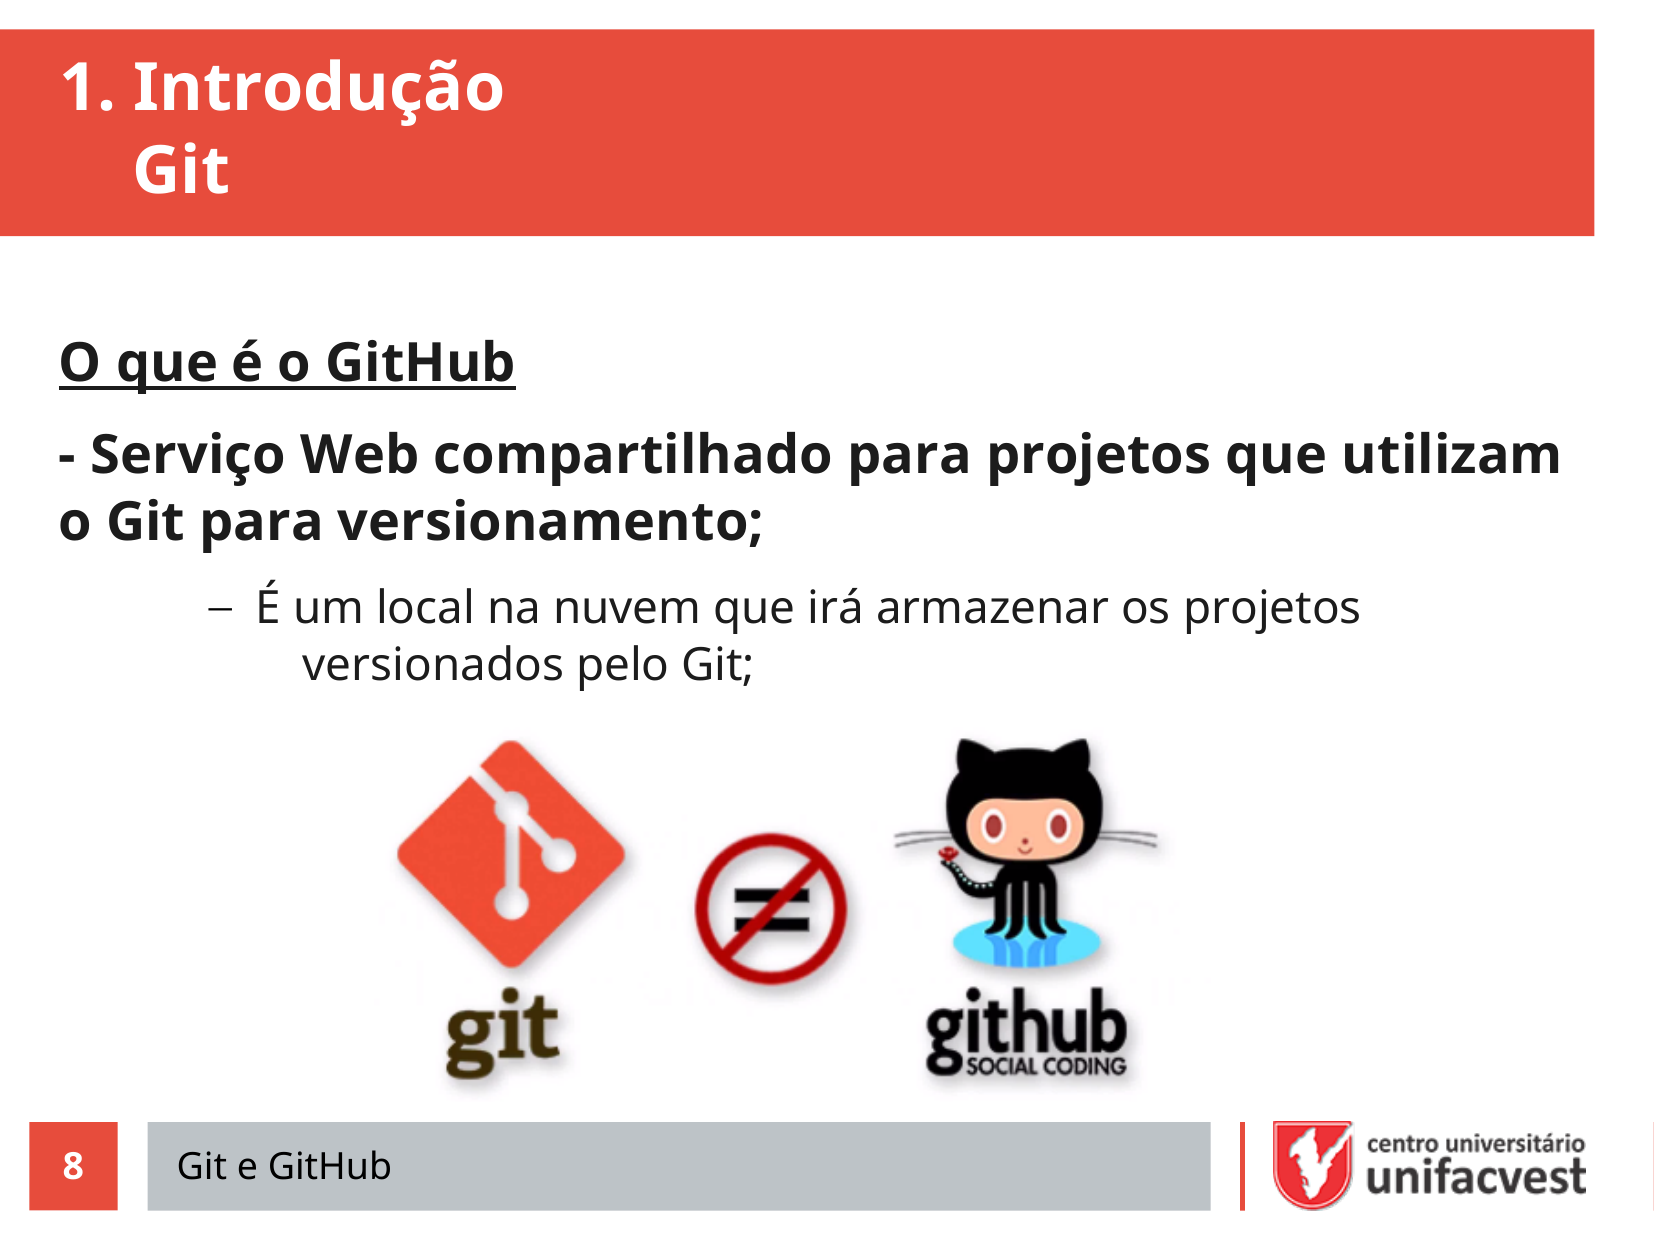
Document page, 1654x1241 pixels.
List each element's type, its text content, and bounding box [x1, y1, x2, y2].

picture [374, 708, 1211, 1122]
picture [1273, 1121, 1586, 1211]
list O que é o GitHub - Serviço Web compartilhado para projetos que utilizam o Git para versionamento; É um local na nuvem que irá armazenar os projetos versionados pelo Git; [59, 324, 1566, 1093]
text_box [1245, 1120, 1654, 1212]
text_box Git e GitHub [161, 1132, 1212, 1196]
title 1. Introdução Git [59, 59, 1595, 207]
